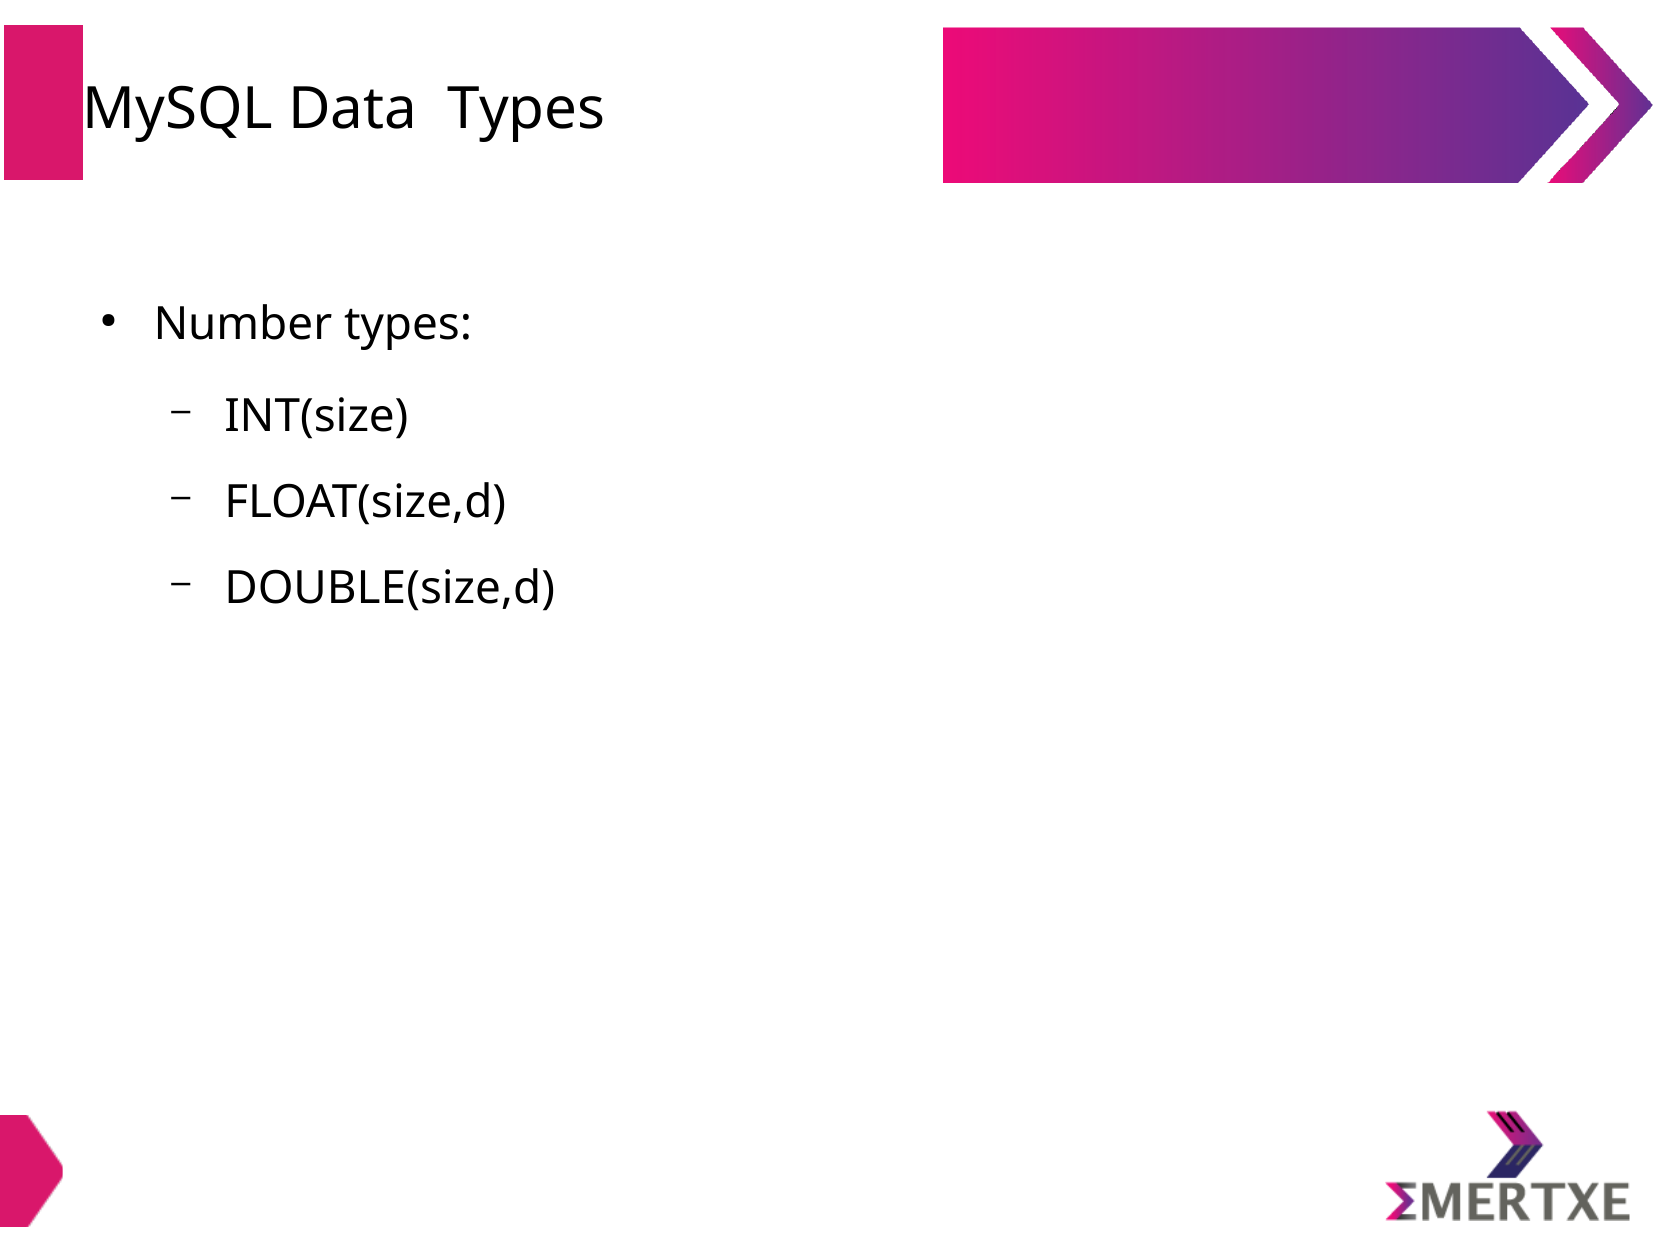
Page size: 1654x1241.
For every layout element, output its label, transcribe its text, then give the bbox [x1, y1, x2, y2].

picture [1571, 27, 1653, 183]
title MySQL Data Types [82, 2, 1571, 210]
picture [1385, 1107, 1631, 1221]
list Number types: INT(size) FLOAT(size,d) DOUBLE(size,d) [82, 290, 1571, 1010]
